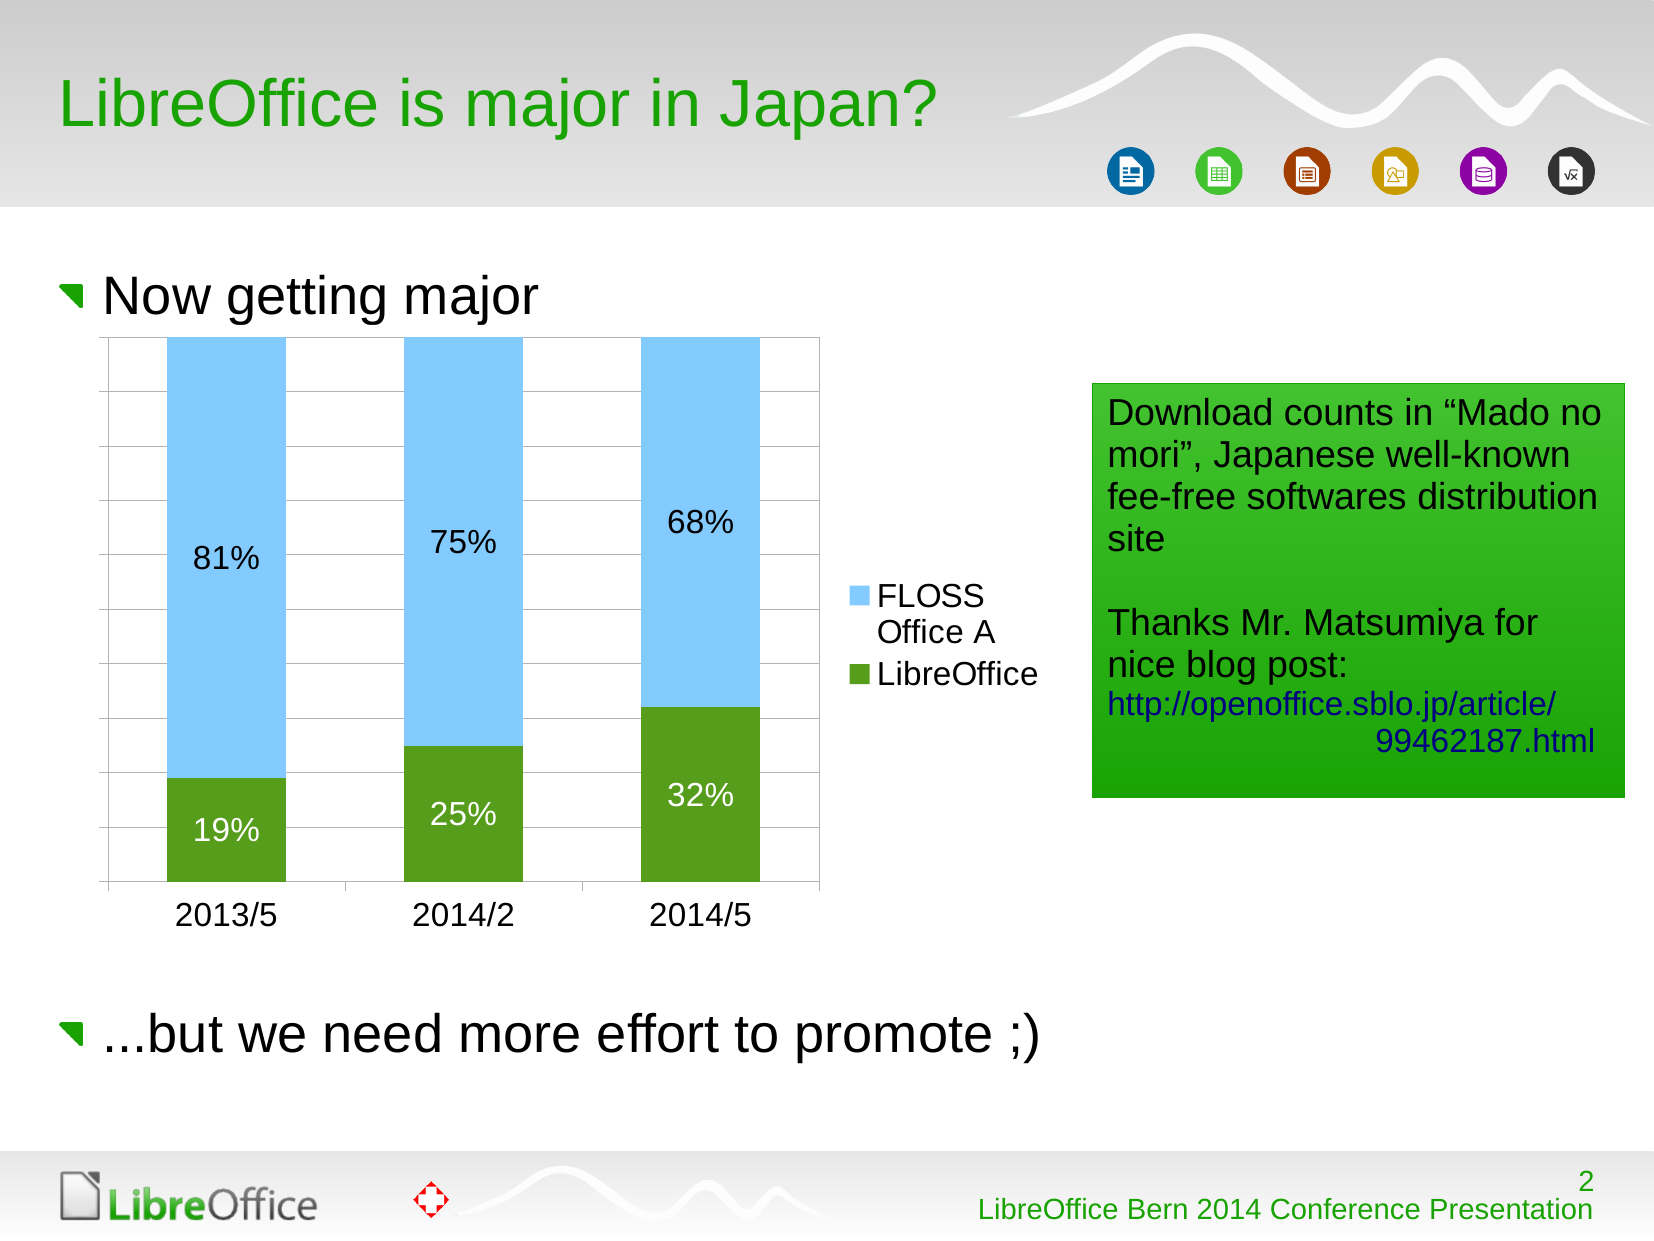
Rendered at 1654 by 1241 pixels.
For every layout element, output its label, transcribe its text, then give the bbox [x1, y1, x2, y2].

picture [41, 1152, 337, 1240]
picture [1034, 29, 1654, 131]
picture [1107, 147, 1595, 195]
picture [413, 1163, 833, 1223]
text_box Download counts in “Mado no mori”, Japanese well-known fee-free softwares distribution site Thanks Mr. Matsumiya for nice blog post: http://openoffice.sblo.jp/article/ 99462187.html [1092, 383, 1625, 798]
title LibreOffice is major in Japan? [59, 29, 1034, 178]
chart [88, 324, 1063, 945]
list Now getting major ...but we need more effort to promote ;) [59, 265, 1595, 1069]
